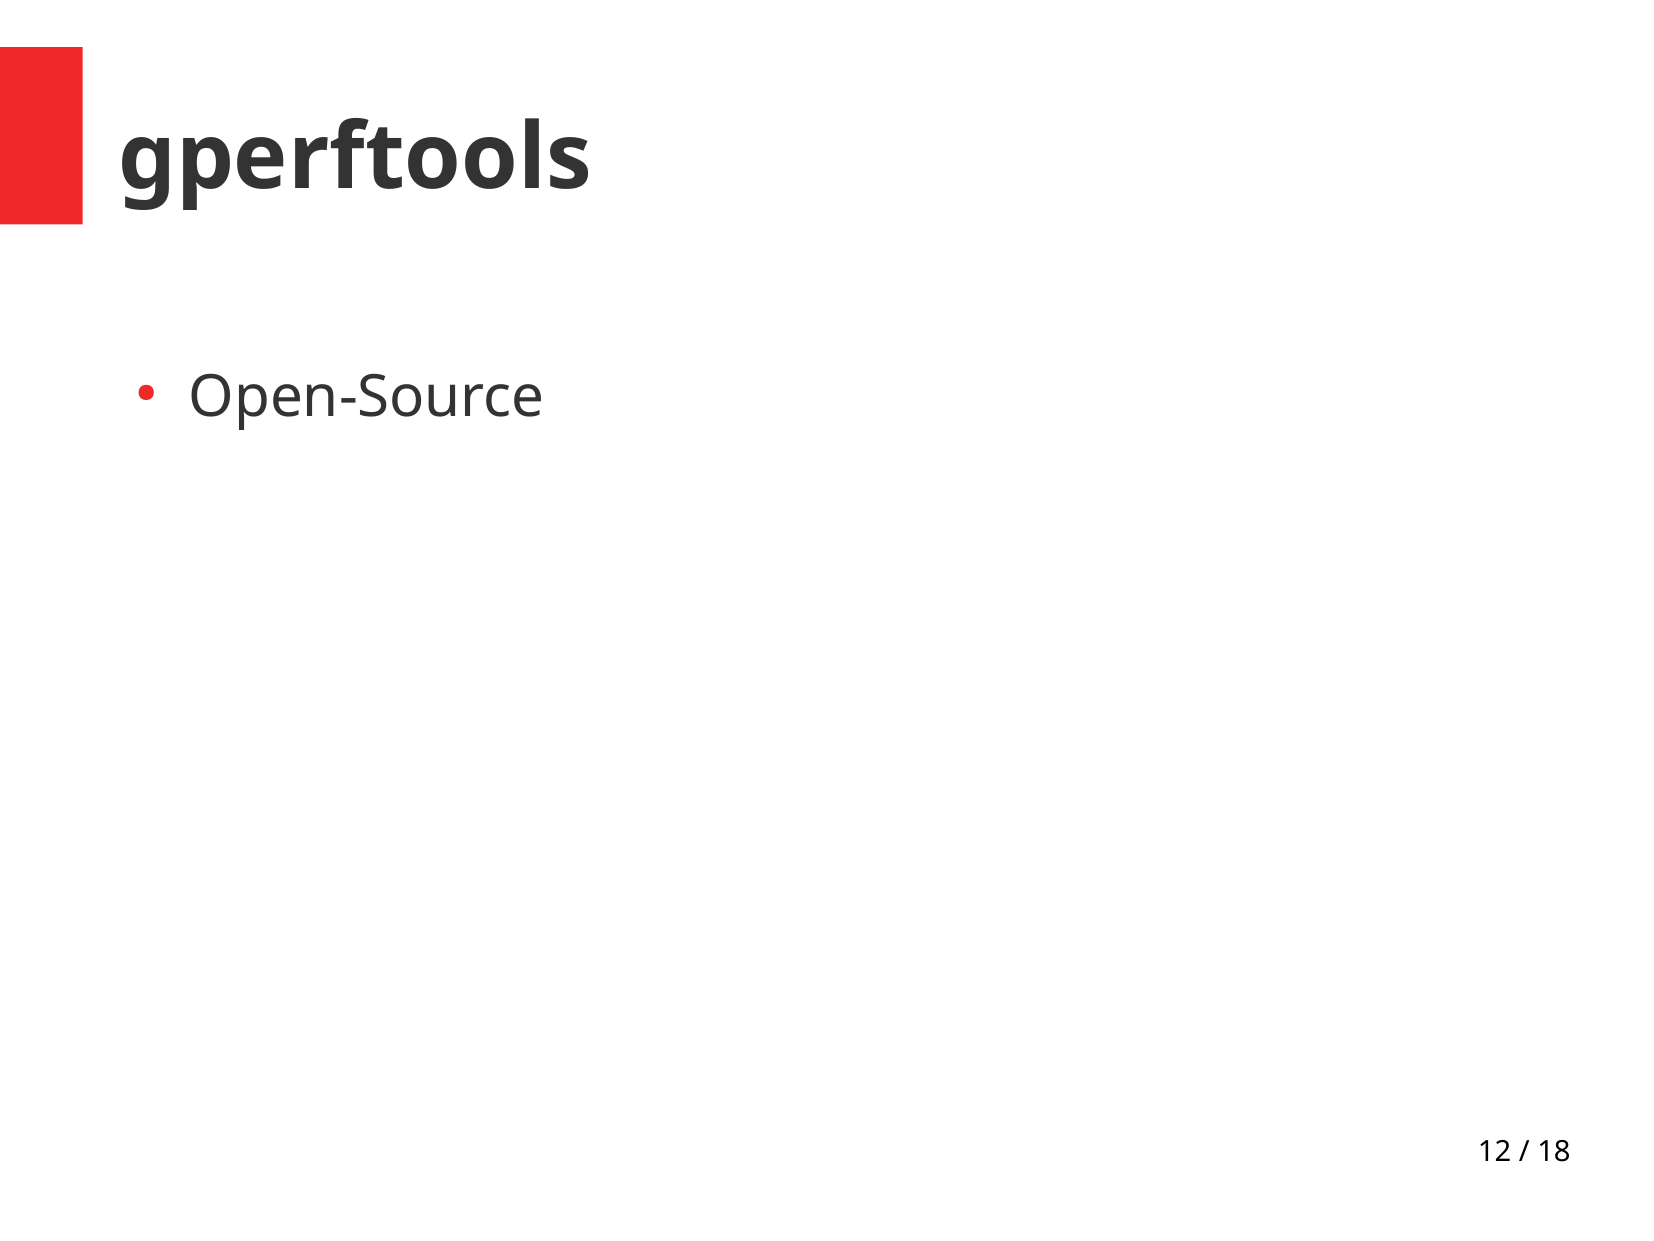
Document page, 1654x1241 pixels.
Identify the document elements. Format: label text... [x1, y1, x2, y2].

list Open-Source [118, 354, 1536, 1074]
title gperftools [118, 49, 1571, 257]
